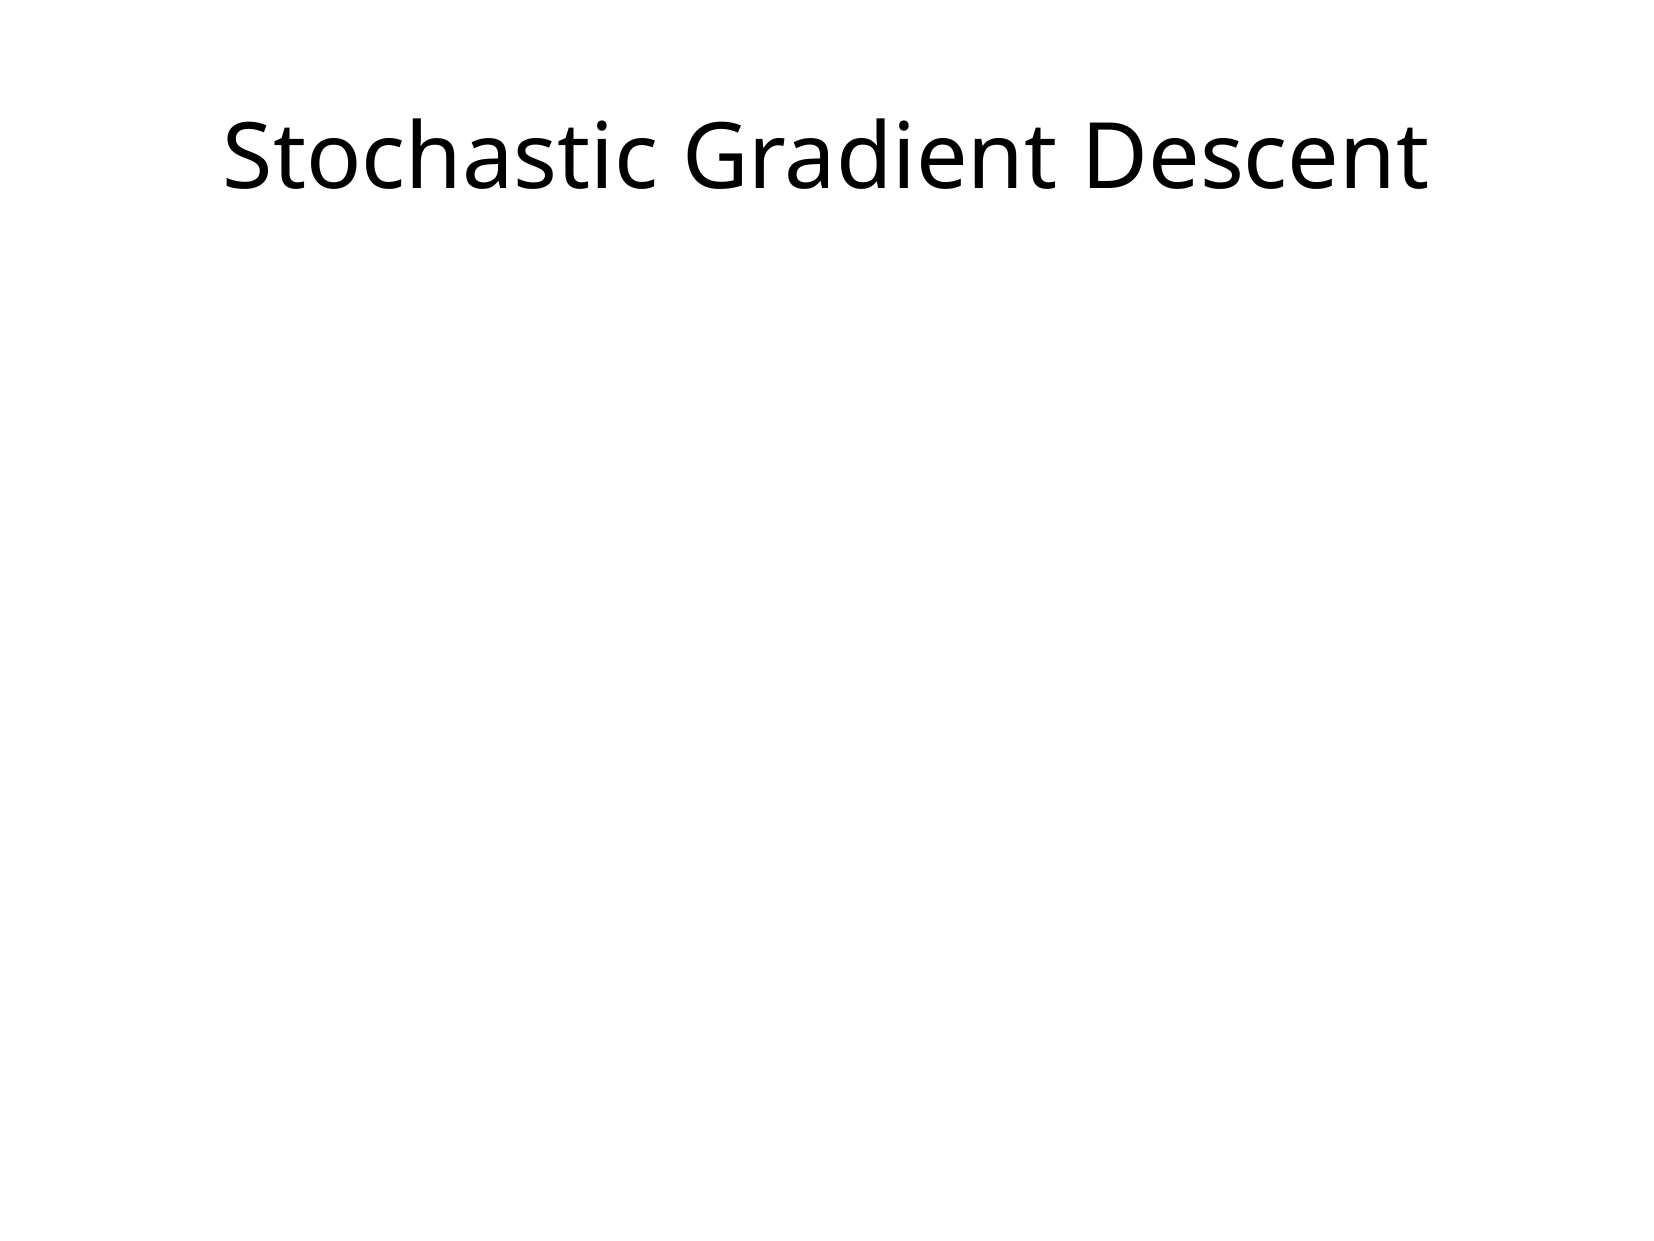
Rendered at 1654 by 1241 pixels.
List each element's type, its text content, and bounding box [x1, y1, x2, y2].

title Stochastic Gradient Descent [82, 49, 1571, 257]
